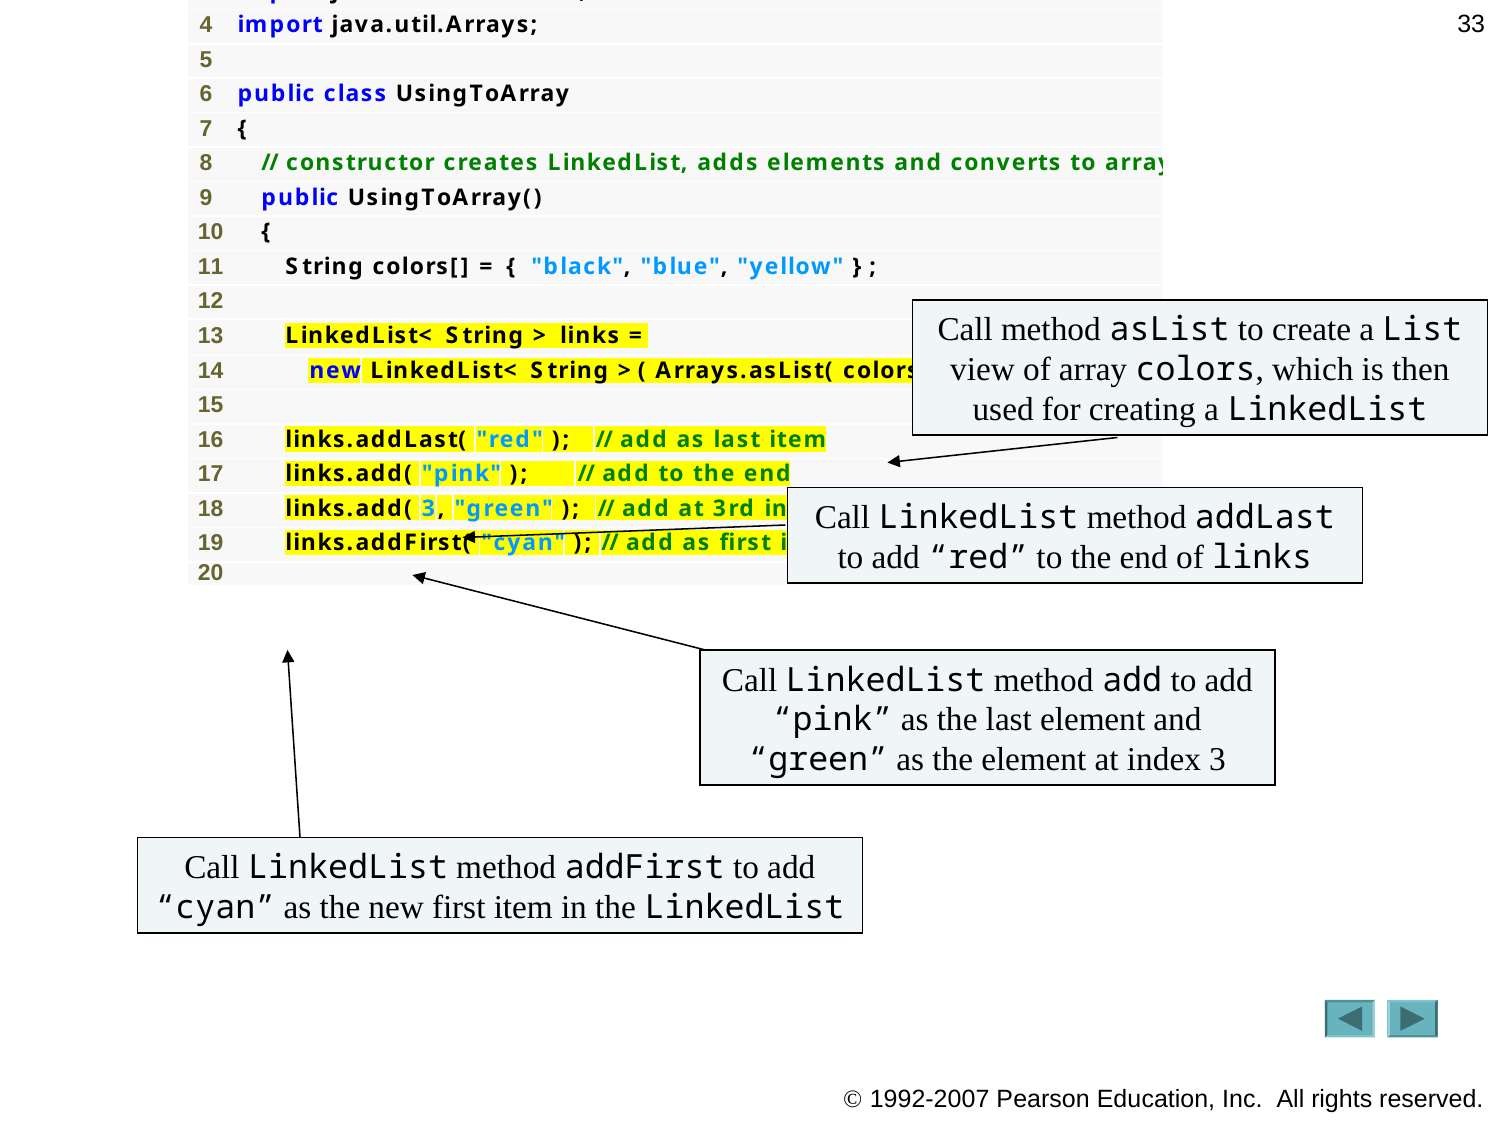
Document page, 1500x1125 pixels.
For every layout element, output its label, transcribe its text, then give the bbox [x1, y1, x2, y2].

text_box Call LinkedList method addLast to add “red” to the end of links [787, 487, 1363, 583]
text_box <number> [1163, 0, 1500, 79]
text_box Call LinkedList method addFirst to add “cyan” as the new first item in the LinkedList [137, 837, 863, 933]
text_box Call method asList to create a List view of array colors, which is then used for creating a LinkedList [912, 299, 1488, 436]
text_box Call LinkedList method add to add “pink” as the last element and “green” as the element at index 3 [699, 649, 1276, 786]
chart [0, 0, 1163, 714]
